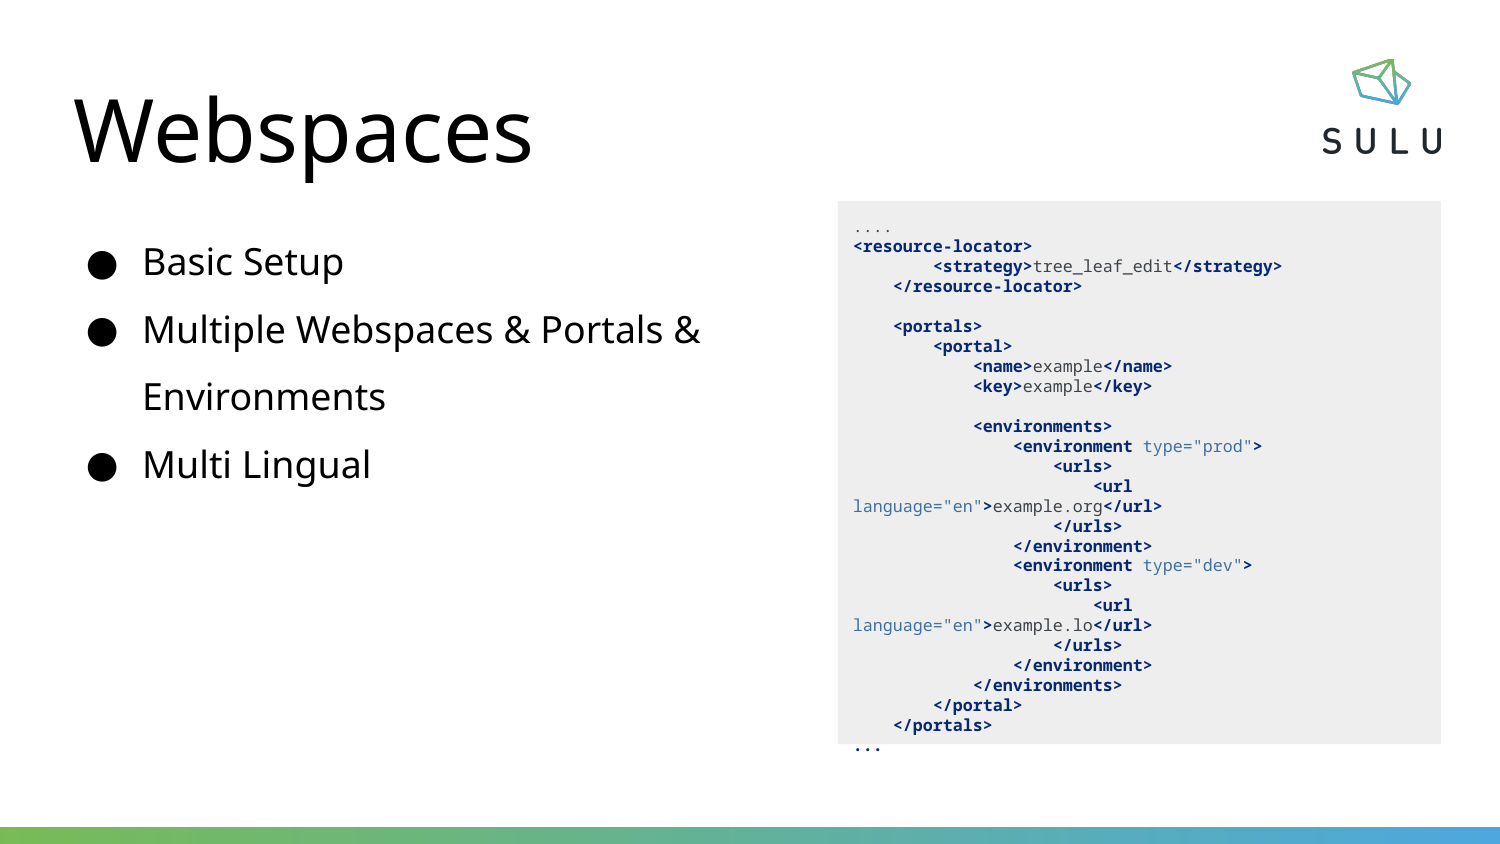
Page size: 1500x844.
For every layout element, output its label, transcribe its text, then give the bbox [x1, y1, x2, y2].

picture [1323, 59, 1441, 154]
text_box Basic Setup Multiple Webspaces & Portals & Environments Multi Lingual [52, 200, 798, 800]
title Webspaces [59, 59, 1317, 196]
text_box .... <resource-locator> <strategy>tree_leaf_edit</strategy> </resource-locator> <portals> <portal> <name>example</name> <key>example</key> <environments> <environment type="prod"> <urls> <url language="en">example.org</url> </urls> </environment> <environment type="dev"> <urls> <url language="en">example.lo</url> </urls> </environment> </environments> </portal> </portals> ... [837, 200, 1441, 745]
